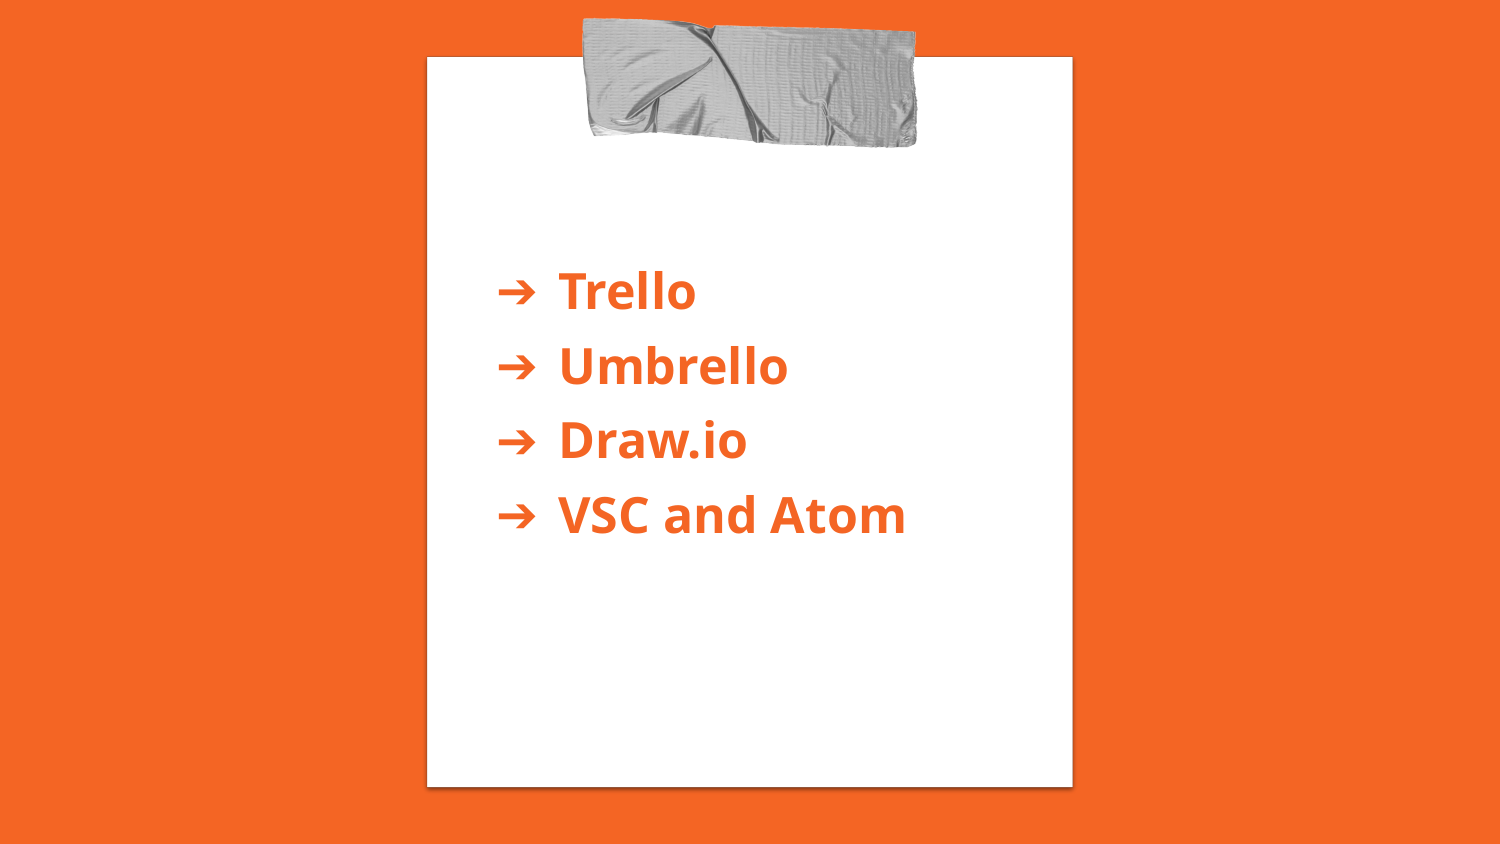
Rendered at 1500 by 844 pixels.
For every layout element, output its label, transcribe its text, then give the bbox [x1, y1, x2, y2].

picture [401, 16, 1099, 817]
list Trello Umbrello Draw.io VSC and Atom [468, 61, 1046, 772]
